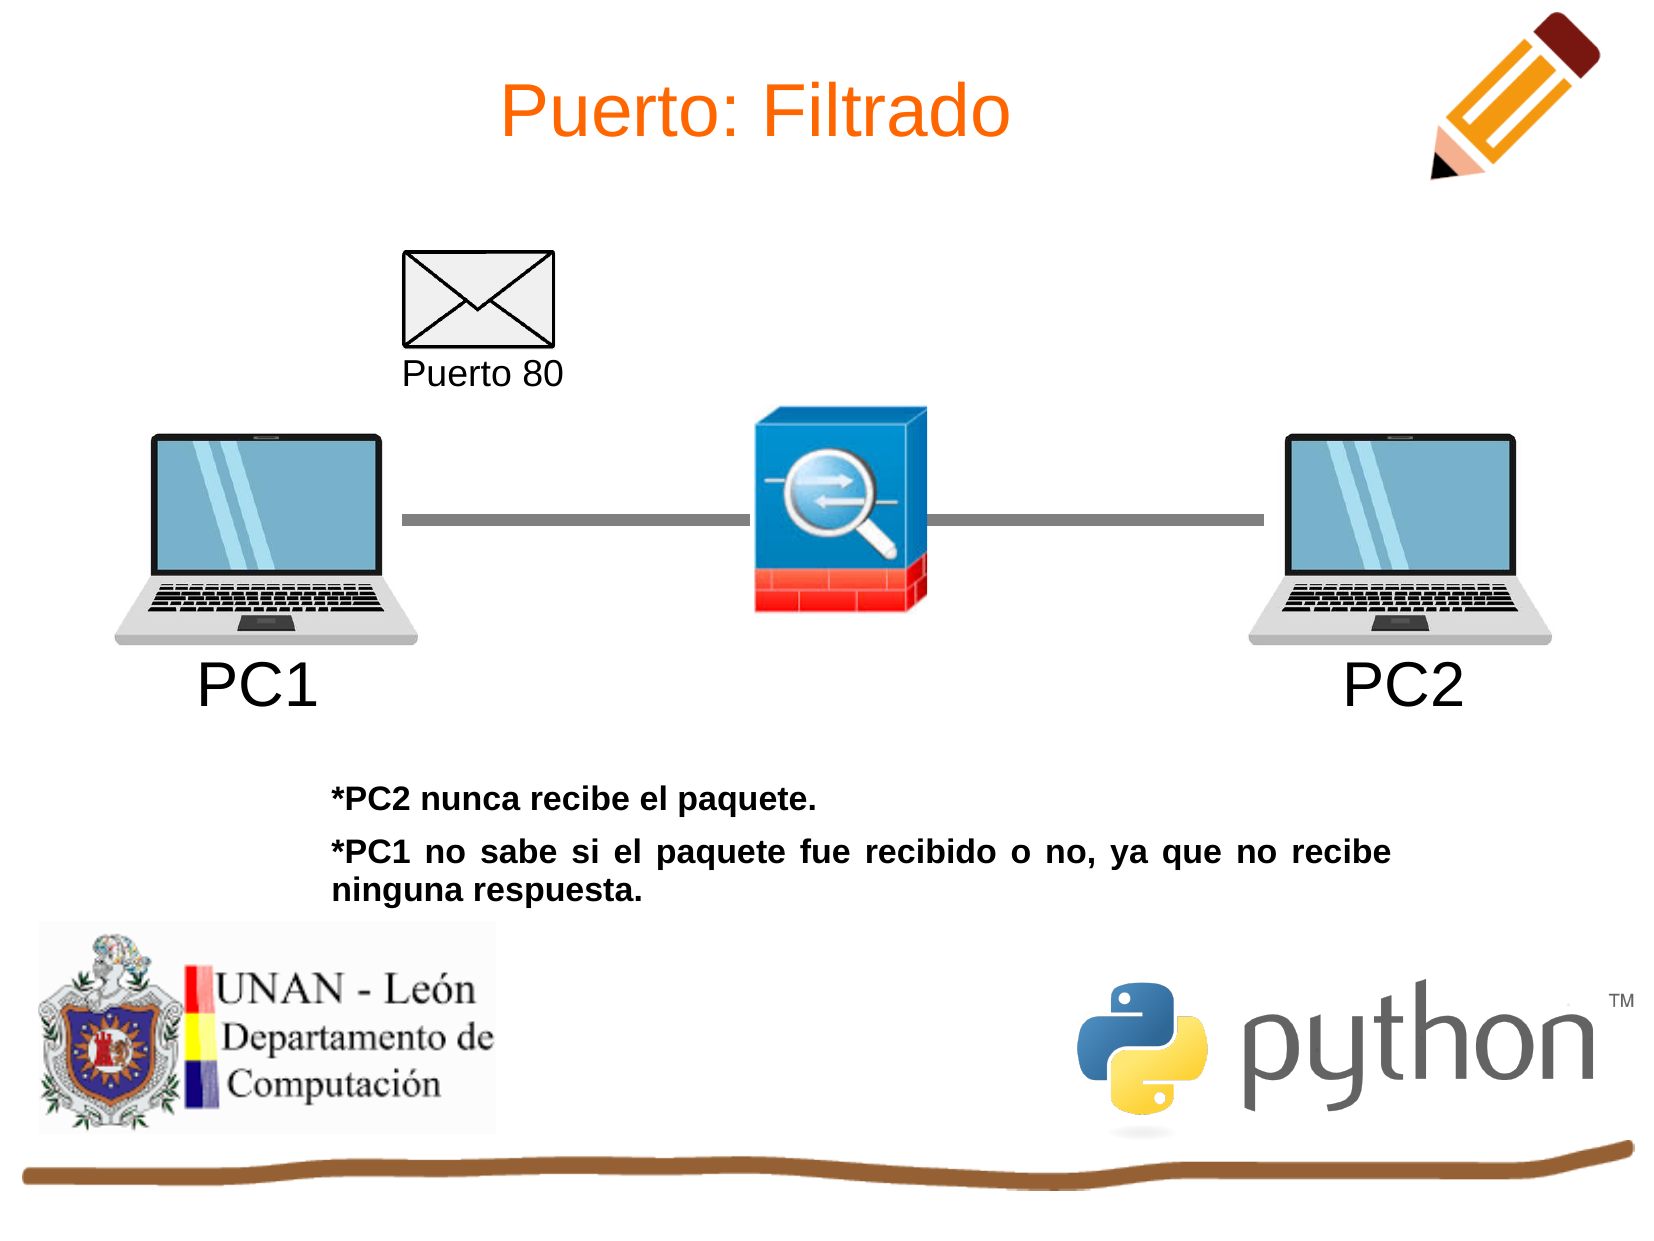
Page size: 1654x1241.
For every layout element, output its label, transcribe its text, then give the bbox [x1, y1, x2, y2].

picture [38, 921, 497, 1134]
picture [1240, 425, 1556, 650]
list *PC2 nunca recibe el paquete. *PC1 no sabe si el paquete fue recibido o no, ya que no recibe ninguna respuesta. [295, 779, 1394, 910]
picture [401, 250, 556, 344]
text_box Puerto 80 [386, 344, 579, 402]
picture [750, 401, 928, 615]
picture [106, 425, 422, 650]
picture [22, 970, 1647, 1191]
list PC2 [1275, 649, 1501, 721]
picture [1430, 12, 1601, 181]
title Puerto: Filtrado [82, 49, 1430, 172]
list PC1 [129, 649, 355, 721]
